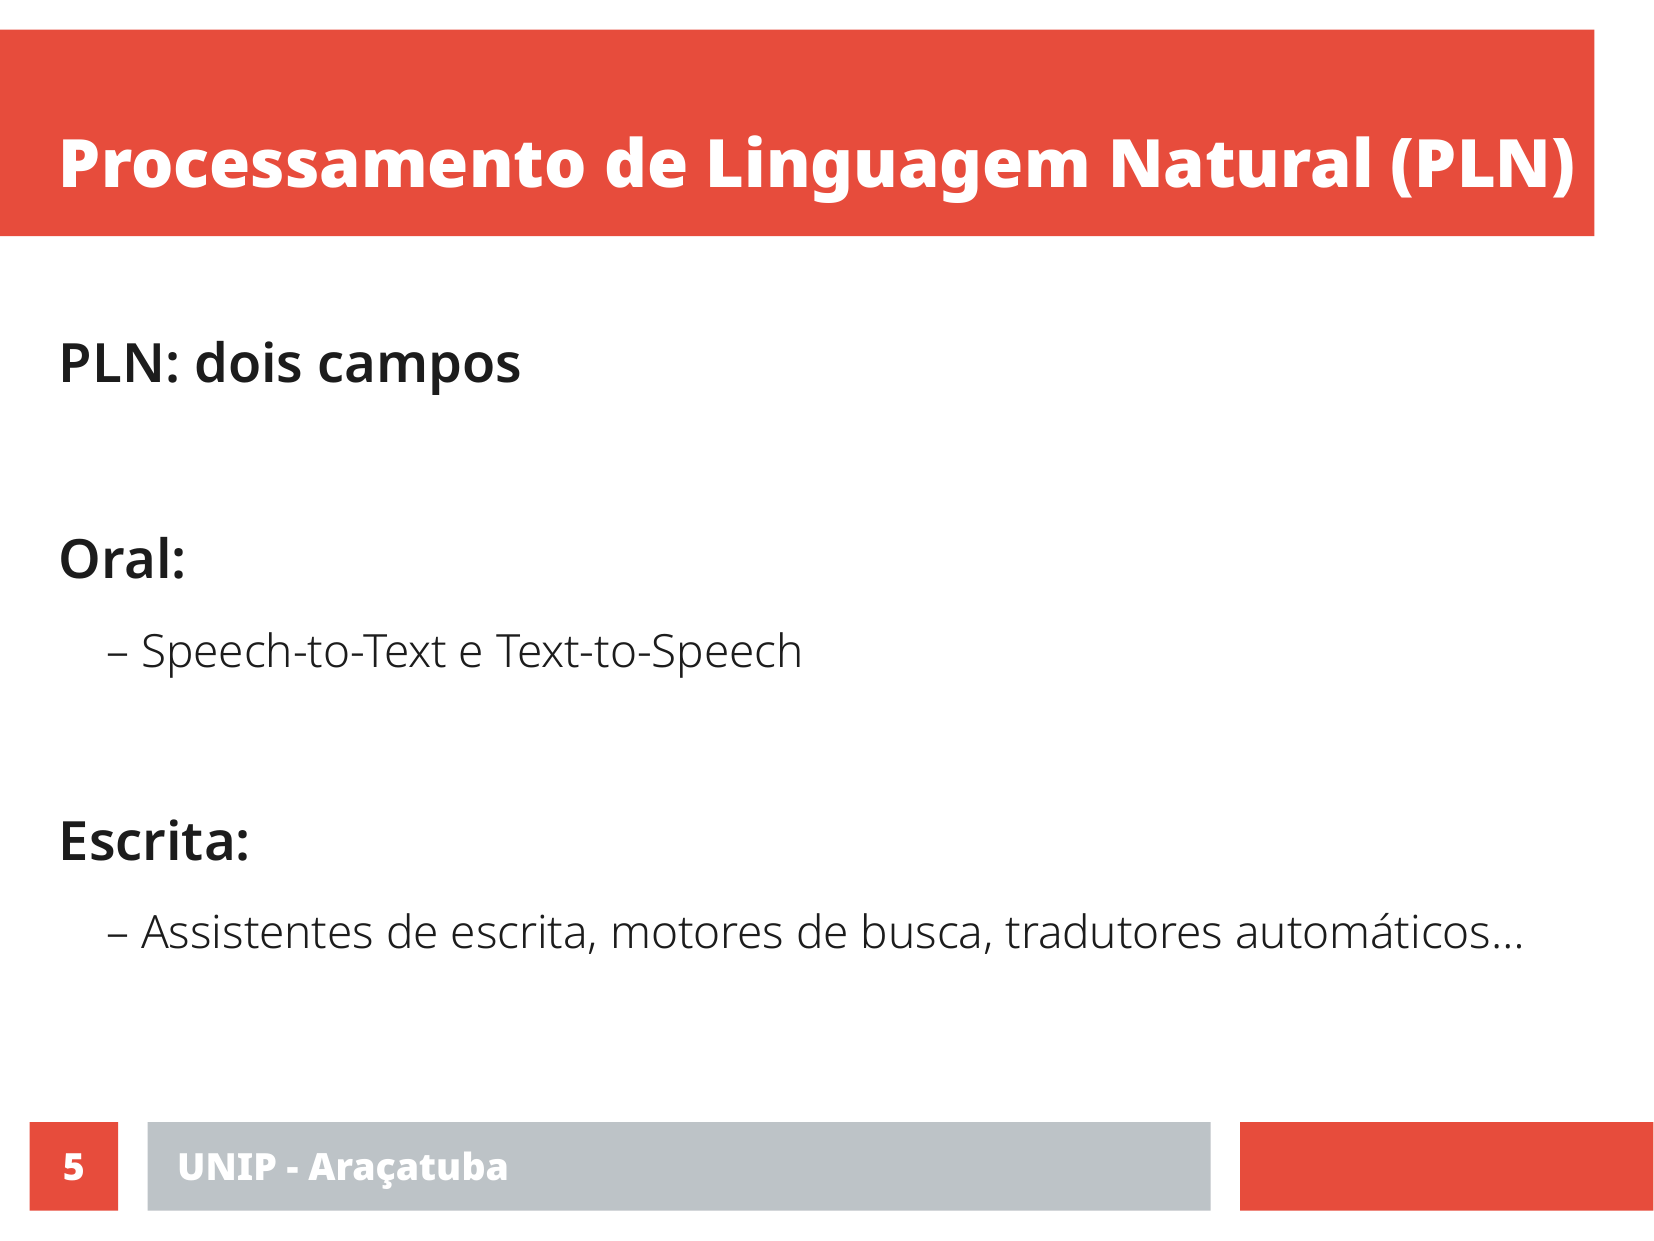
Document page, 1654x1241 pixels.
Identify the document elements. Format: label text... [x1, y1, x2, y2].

list PLN: dois campos Oral: – Speech-to-Text e Text-to-Speech Escrita: – Assistentes de escrita, motores de busca, tradutores automáticos… [59, 324, 1565, 1093]
title Processamento de Linguagem Natural (PLN) [59, 59, 1595, 207]
